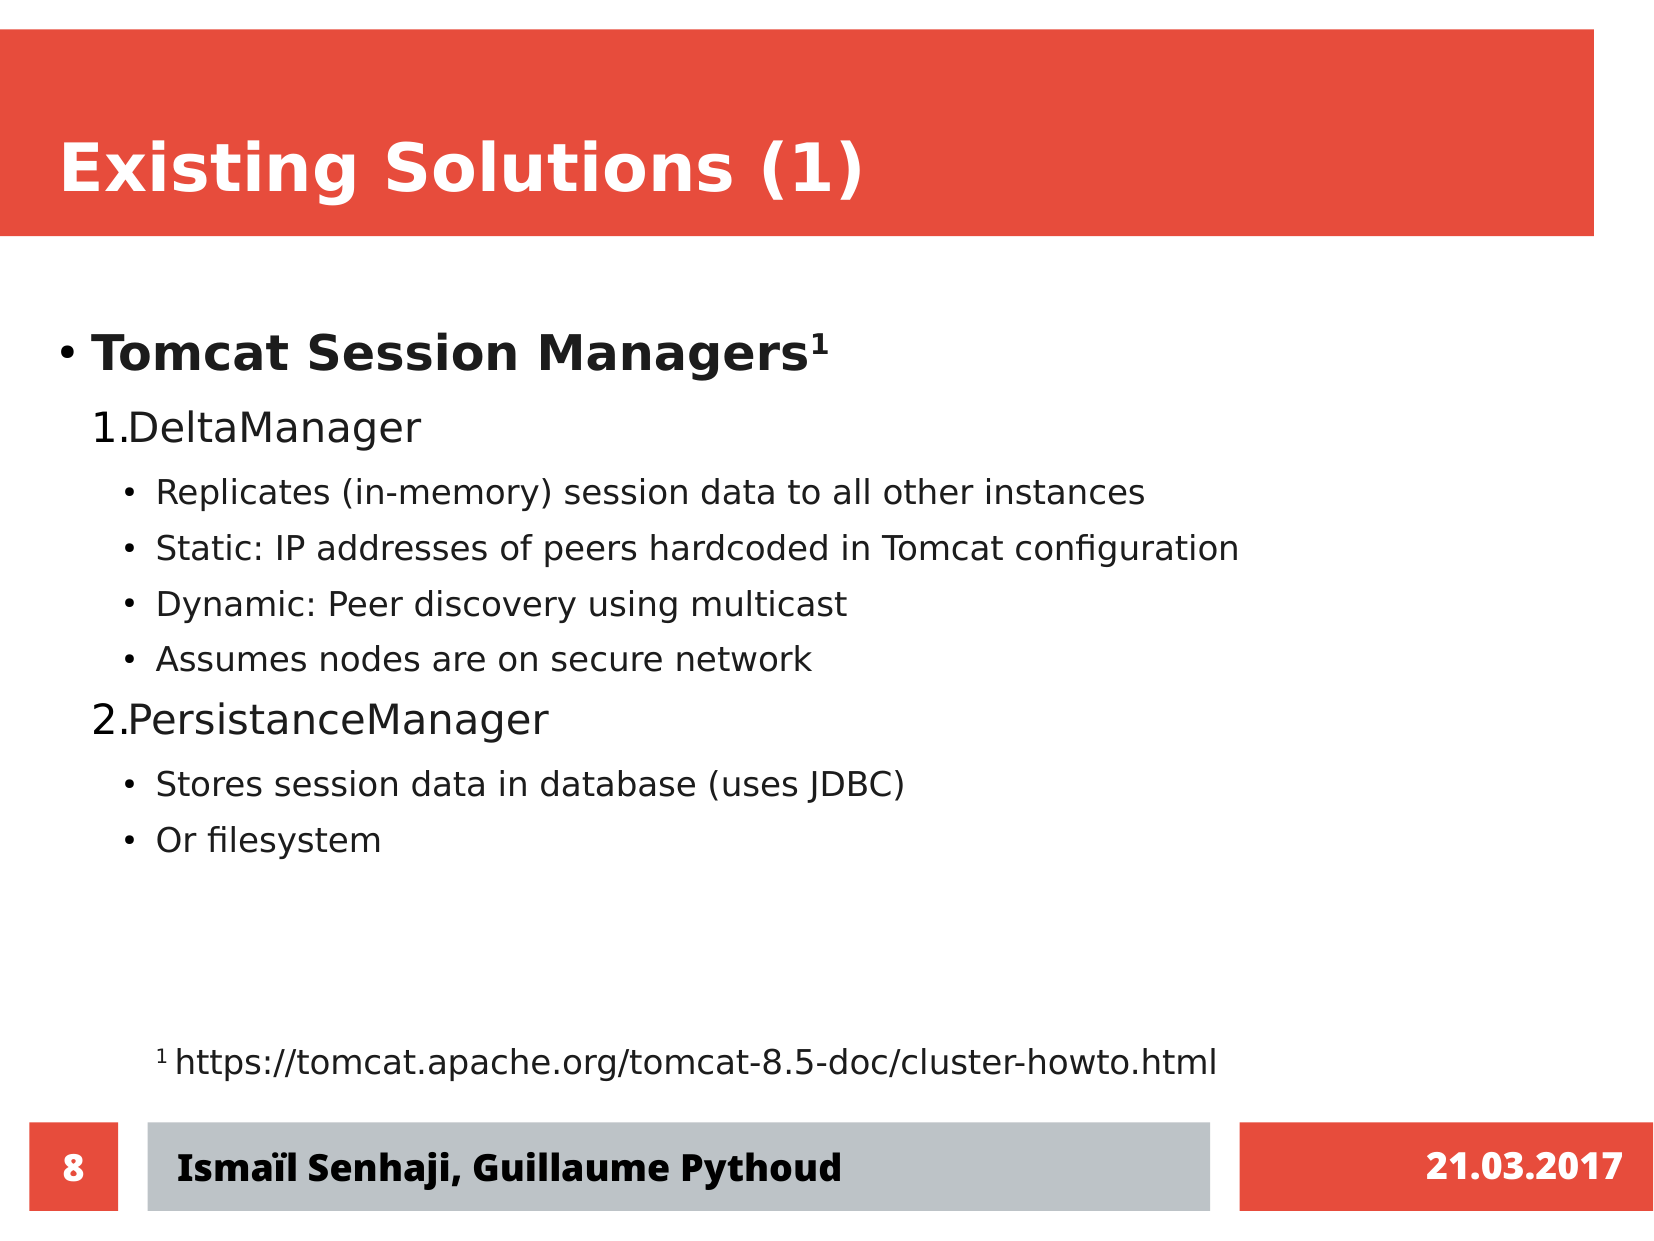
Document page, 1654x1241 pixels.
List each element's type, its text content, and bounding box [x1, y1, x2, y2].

title Existing Solutions (1) [58, 59, 1594, 207]
list Tomcat Session Managers1 DeltaManager Replicates (in-memory) session data to all other instances Static: IP addresses of peers hardcoded in Tomcat configuration Dynamic: Peer discovery using multicast Assumes nodes are on secure network PersistanceManager Stores session data in database (uses JDBC) Or filesystem 1 https://tomcat.apache.org/tomcat-8.5-doc/cluster-howto.html [58, 324, 1565, 1093]
